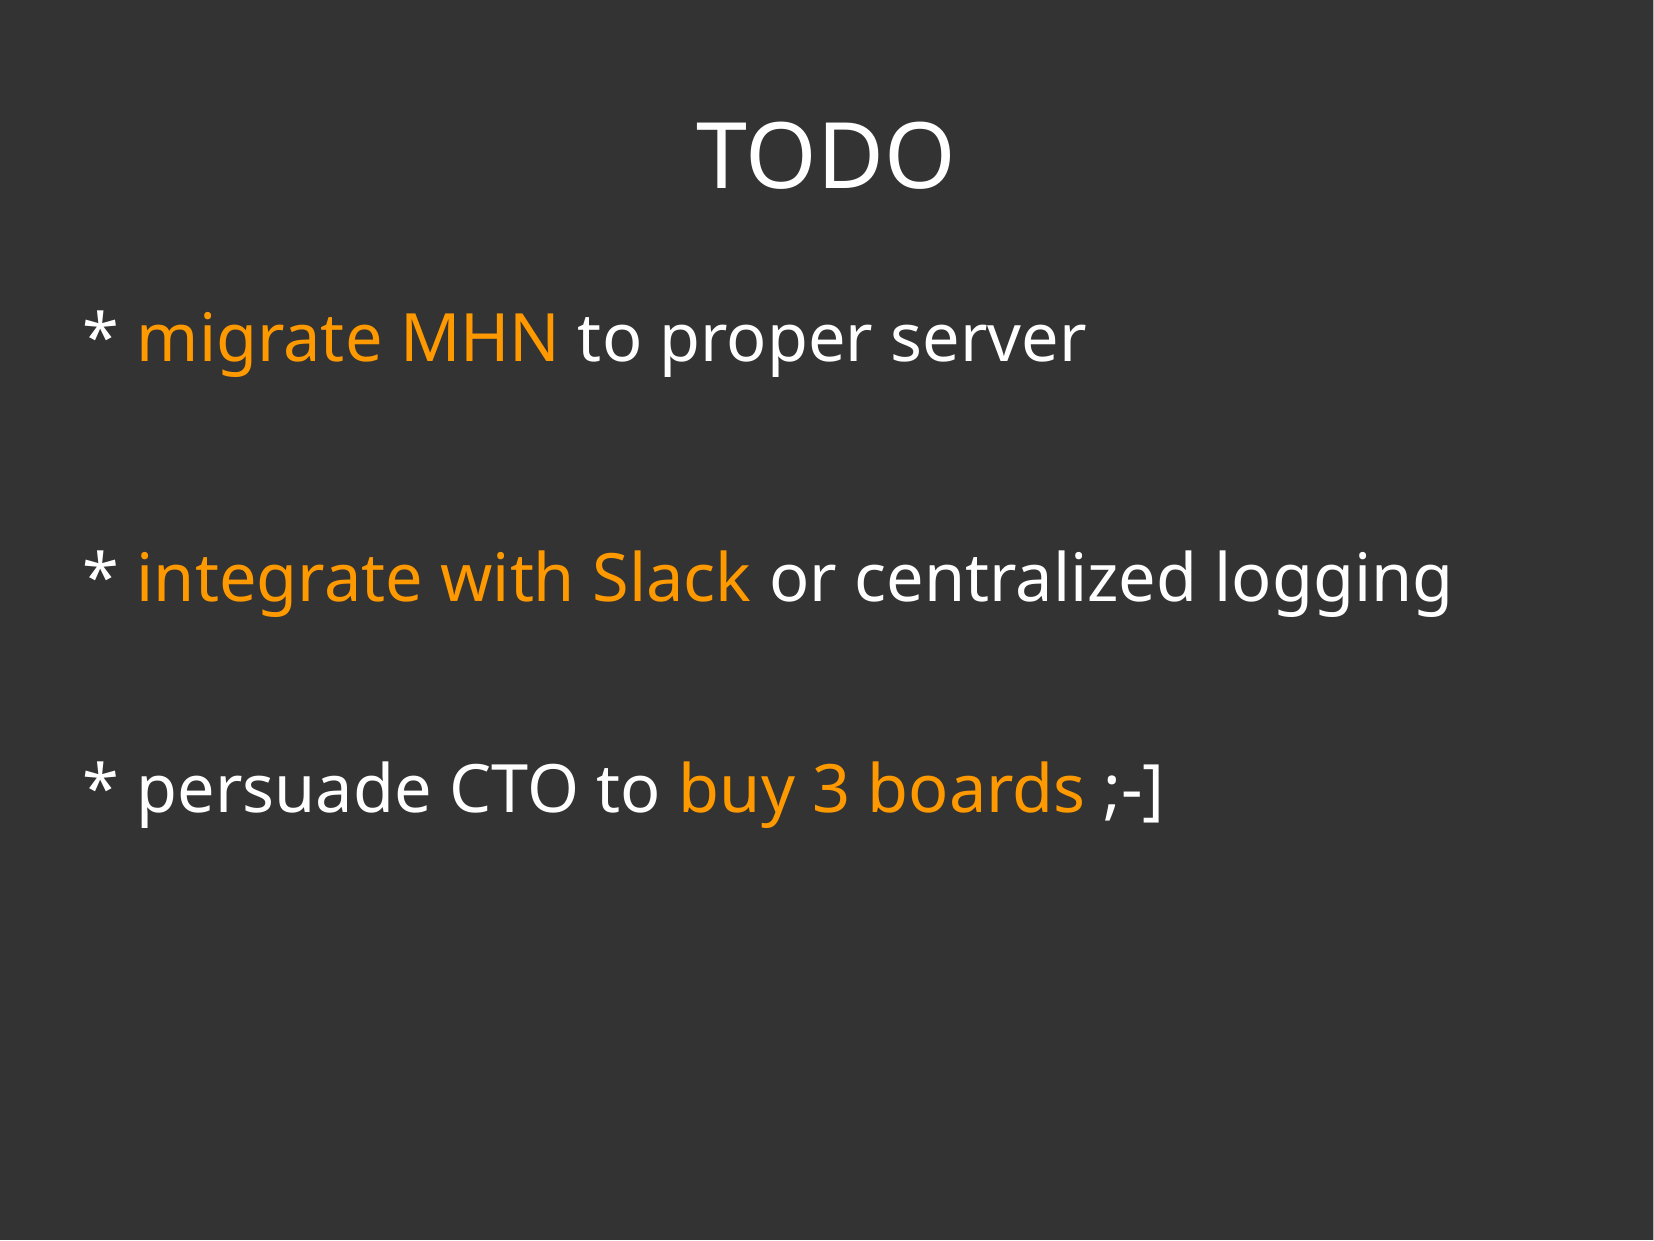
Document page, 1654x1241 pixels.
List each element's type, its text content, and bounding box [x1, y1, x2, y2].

title TODO [82, 49, 1571, 257]
list * migrate MHN to proper server * integrate with Slack or centralized logging * persuade CTO to buy 3 boards ;-] [82, 290, 1571, 1010]
